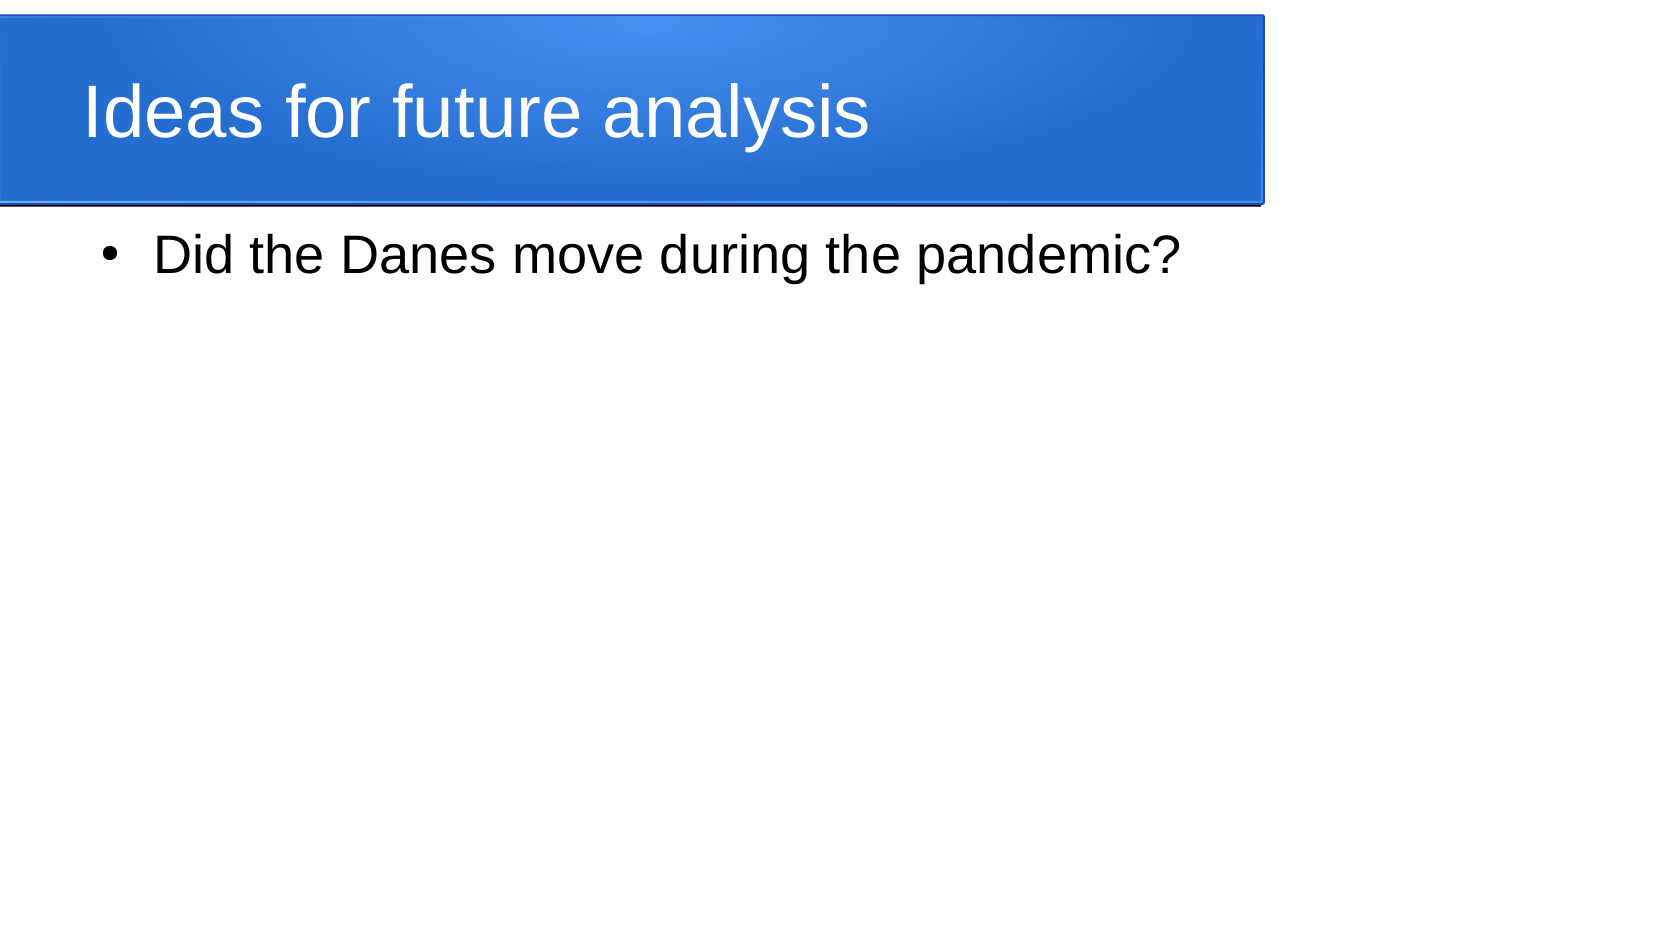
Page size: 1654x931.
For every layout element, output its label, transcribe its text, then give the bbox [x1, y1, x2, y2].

title Ideas for future analysis [82, 35, 1235, 189]
list Did the Danes move during the pandemic? [82, 224, 1571, 764]
